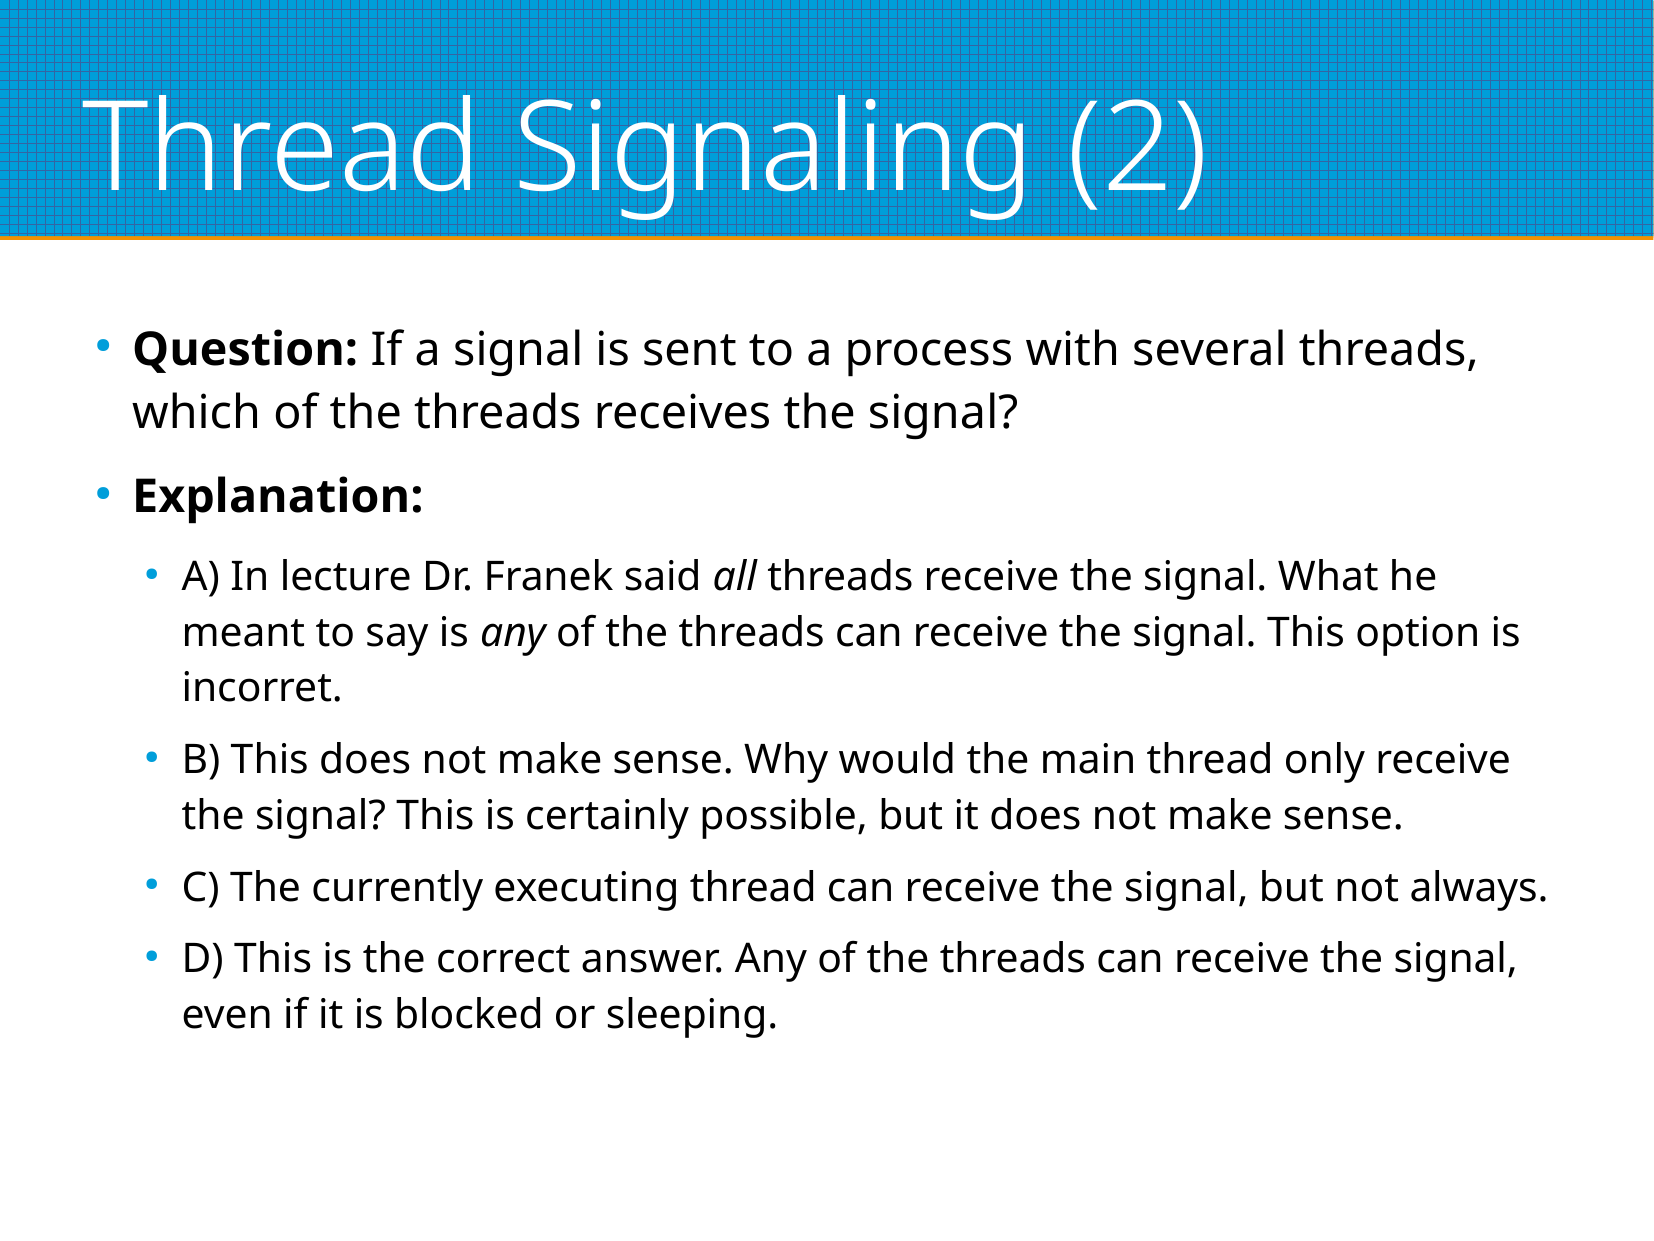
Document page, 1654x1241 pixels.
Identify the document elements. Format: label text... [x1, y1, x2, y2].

list Question: If a signal is sent to a process with several threads, which of the threads receives the signal? Explanation: A) In lecture Dr. Franek said all threads receive the signal. What he meant to say is any of the threads can receive the signal. This option is incorret. B) This does not make sense. Why would the main thread only receive the signal? This is certainly possible, but it does not make sense. C) The currently executing thread can receive the signal, but not always. D) This is the correct answer. Any of the threads can receive the signal, even if it is blocked or sleeping. [82, 314, 1563, 1081]
title Thread Signaling (2) [82, 19, 1571, 227]
